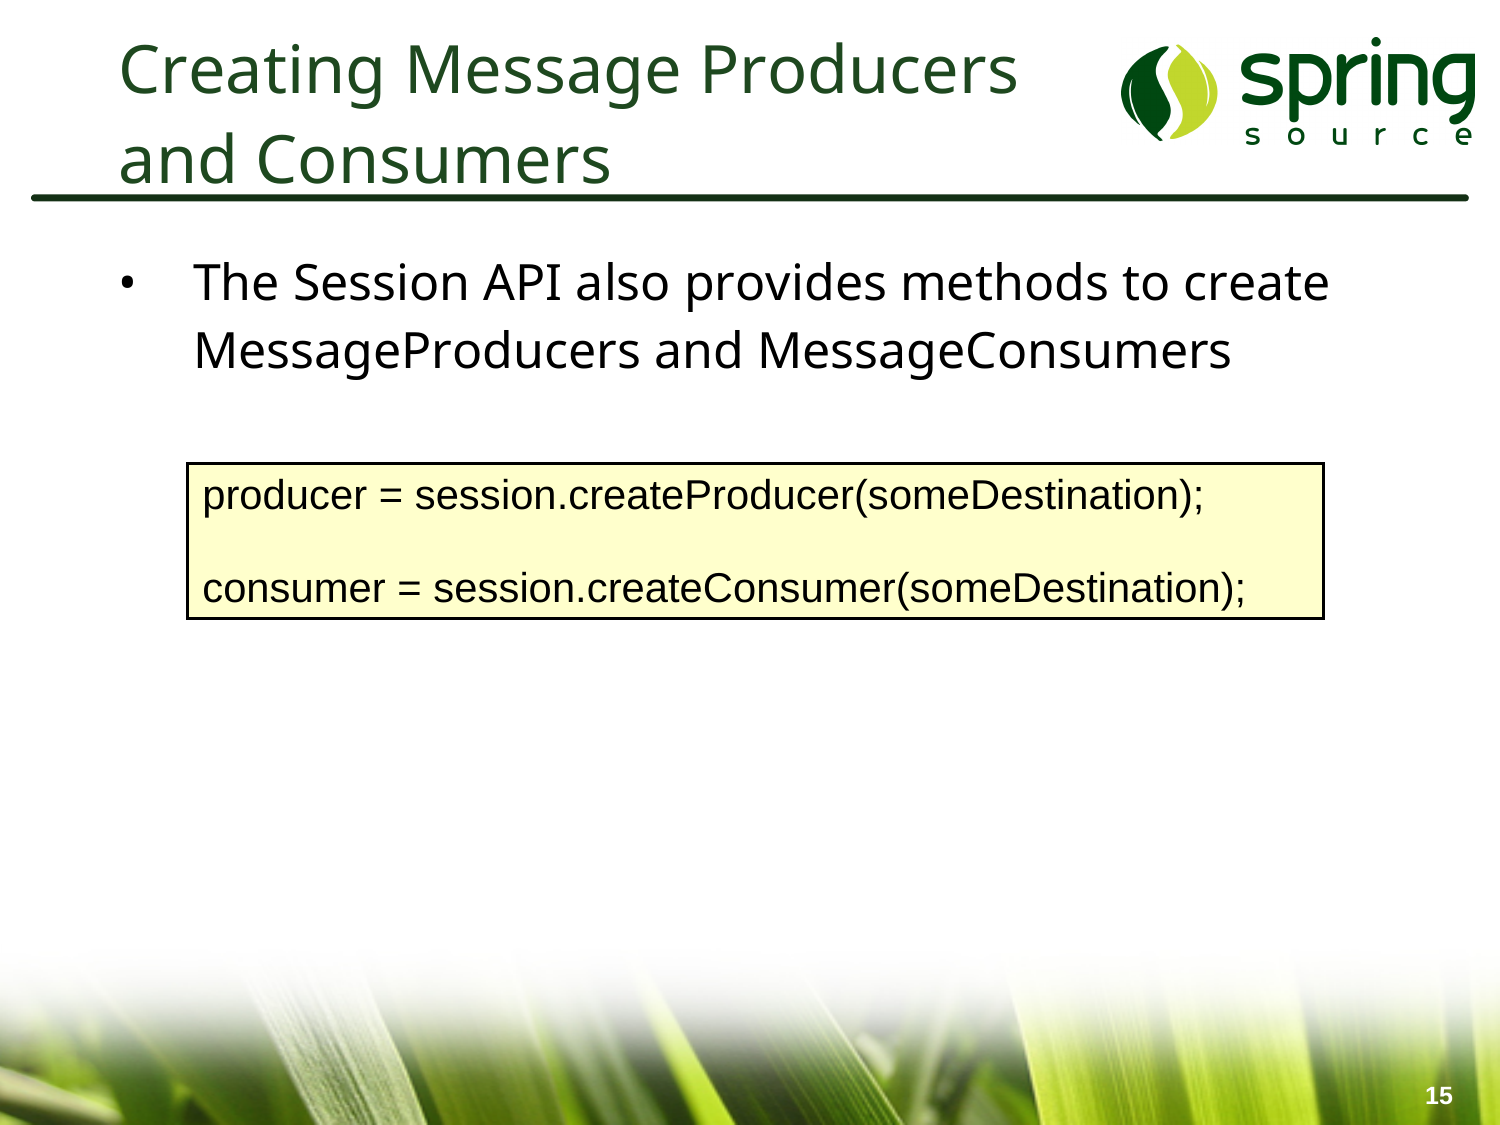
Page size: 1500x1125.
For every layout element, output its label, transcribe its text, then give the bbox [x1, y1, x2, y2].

title Creating Message Producers and Consumers [103, 14, 1136, 192]
picture [0, 944, 1500, 1125]
picture [1136, 37, 1475, 145]
list The Session API also provides methods to create MessageProducers and MessageConsumers [103, 239, 1394, 903]
